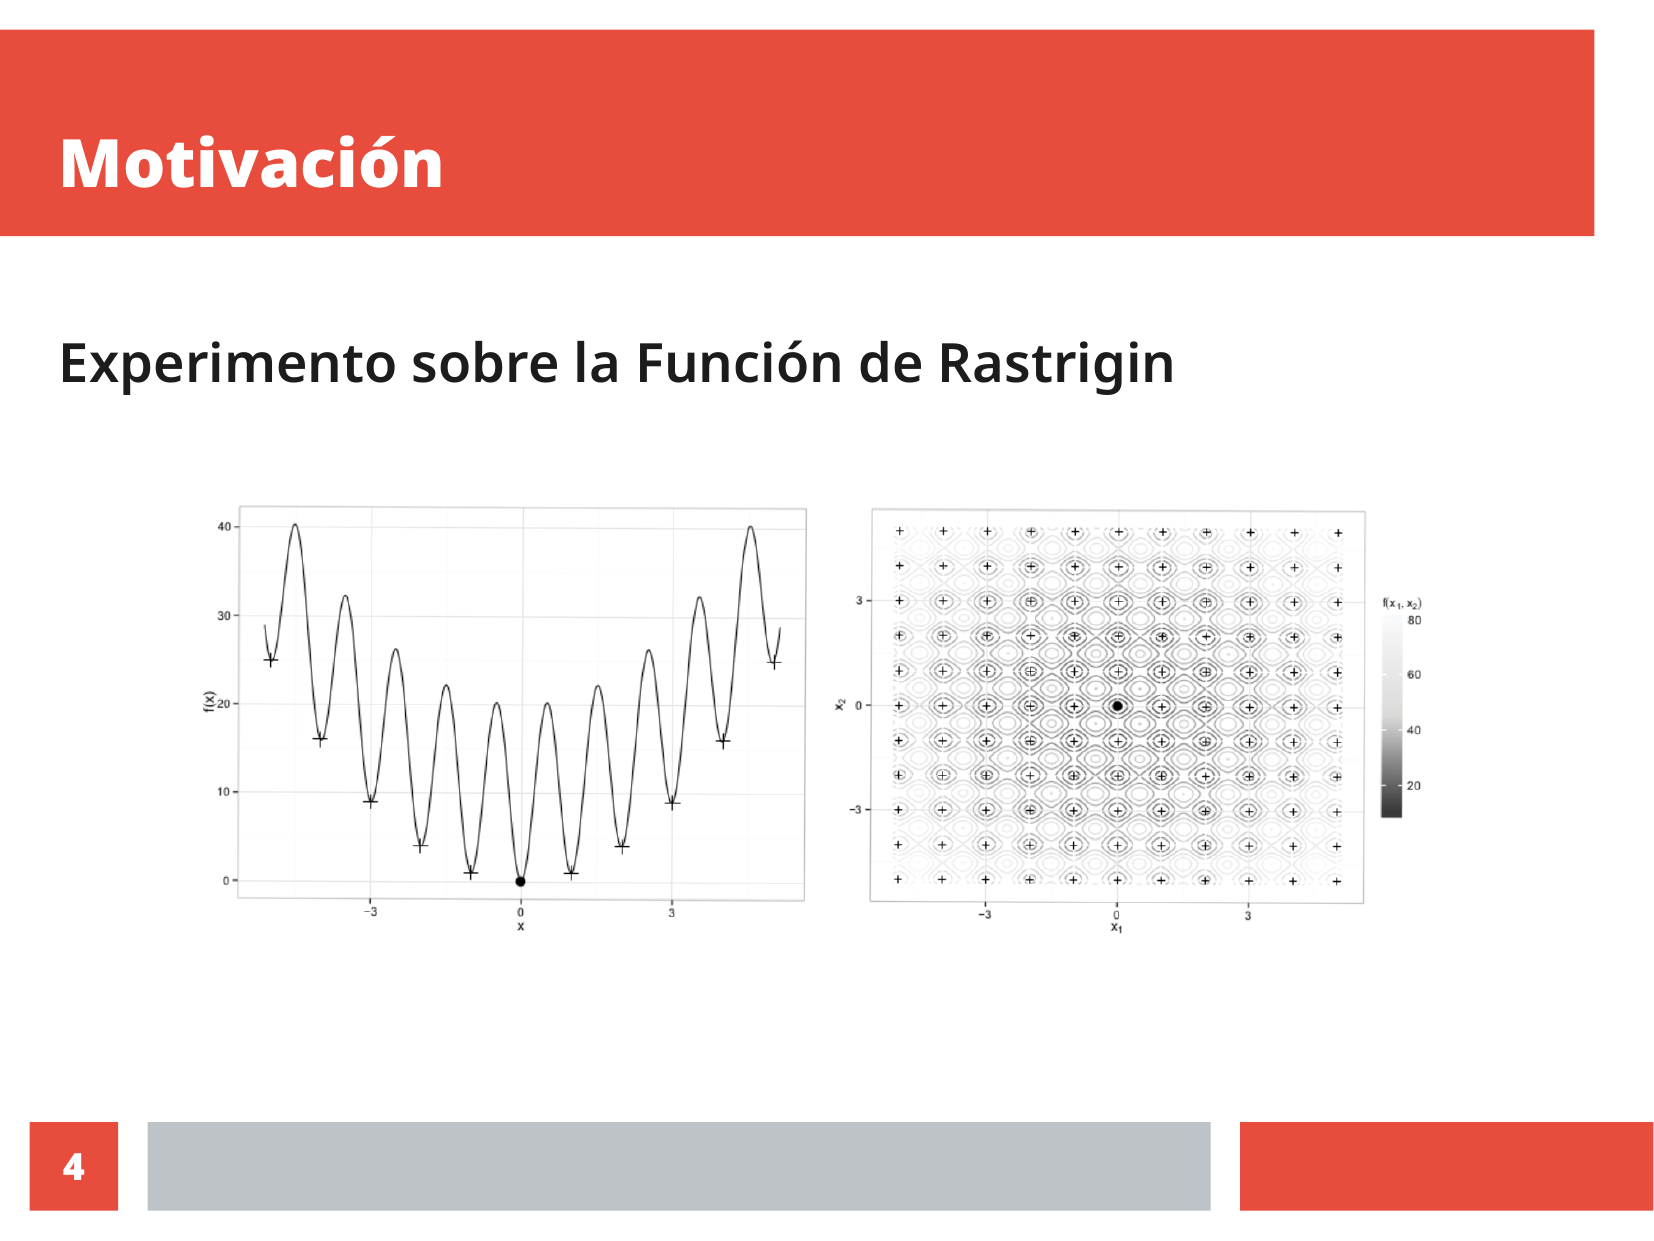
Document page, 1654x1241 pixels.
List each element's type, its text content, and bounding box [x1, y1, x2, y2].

picture [163, 438, 1476, 954]
title Motivación [59, 59, 1595, 207]
list Experimento sobre la Función de Rastrigin [59, 324, 1565, 449]
